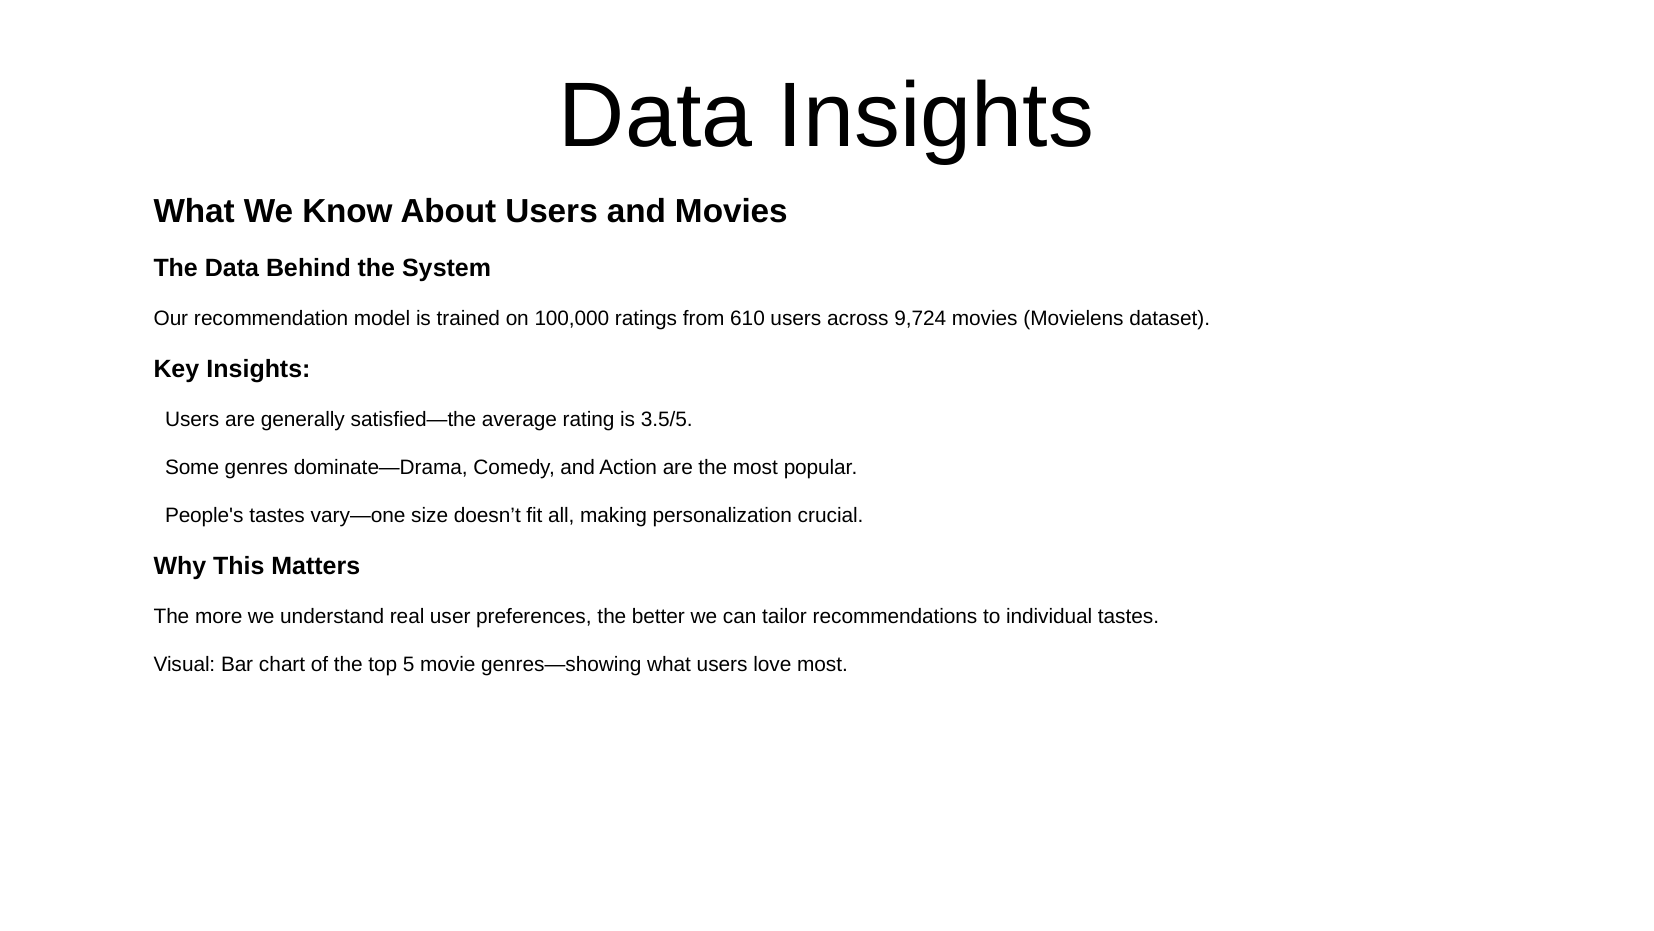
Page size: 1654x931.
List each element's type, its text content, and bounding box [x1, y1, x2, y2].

title Data Insights [82, 37, 1571, 192]
list What We Know About Users and Movies The Data Behind the System Our recommendation model is trained on 100,000 ratings from 610 users across 9,724 movies (Movielens dataset). Key Insights: Users are generally satisfied—the average rating is 3.5/5. Some genres dominate—Drama, Comedy, and Action are the most popular. People's tastes vary—one size doesn’t fit all, making personalization crucial. Why This Matters The more we understand real user preferences, the better we can tailor recommendations to individual tastes. Visual: Bar chart of the top 5 movie genres—showing what users love most. [82, 192, 1613, 863]
